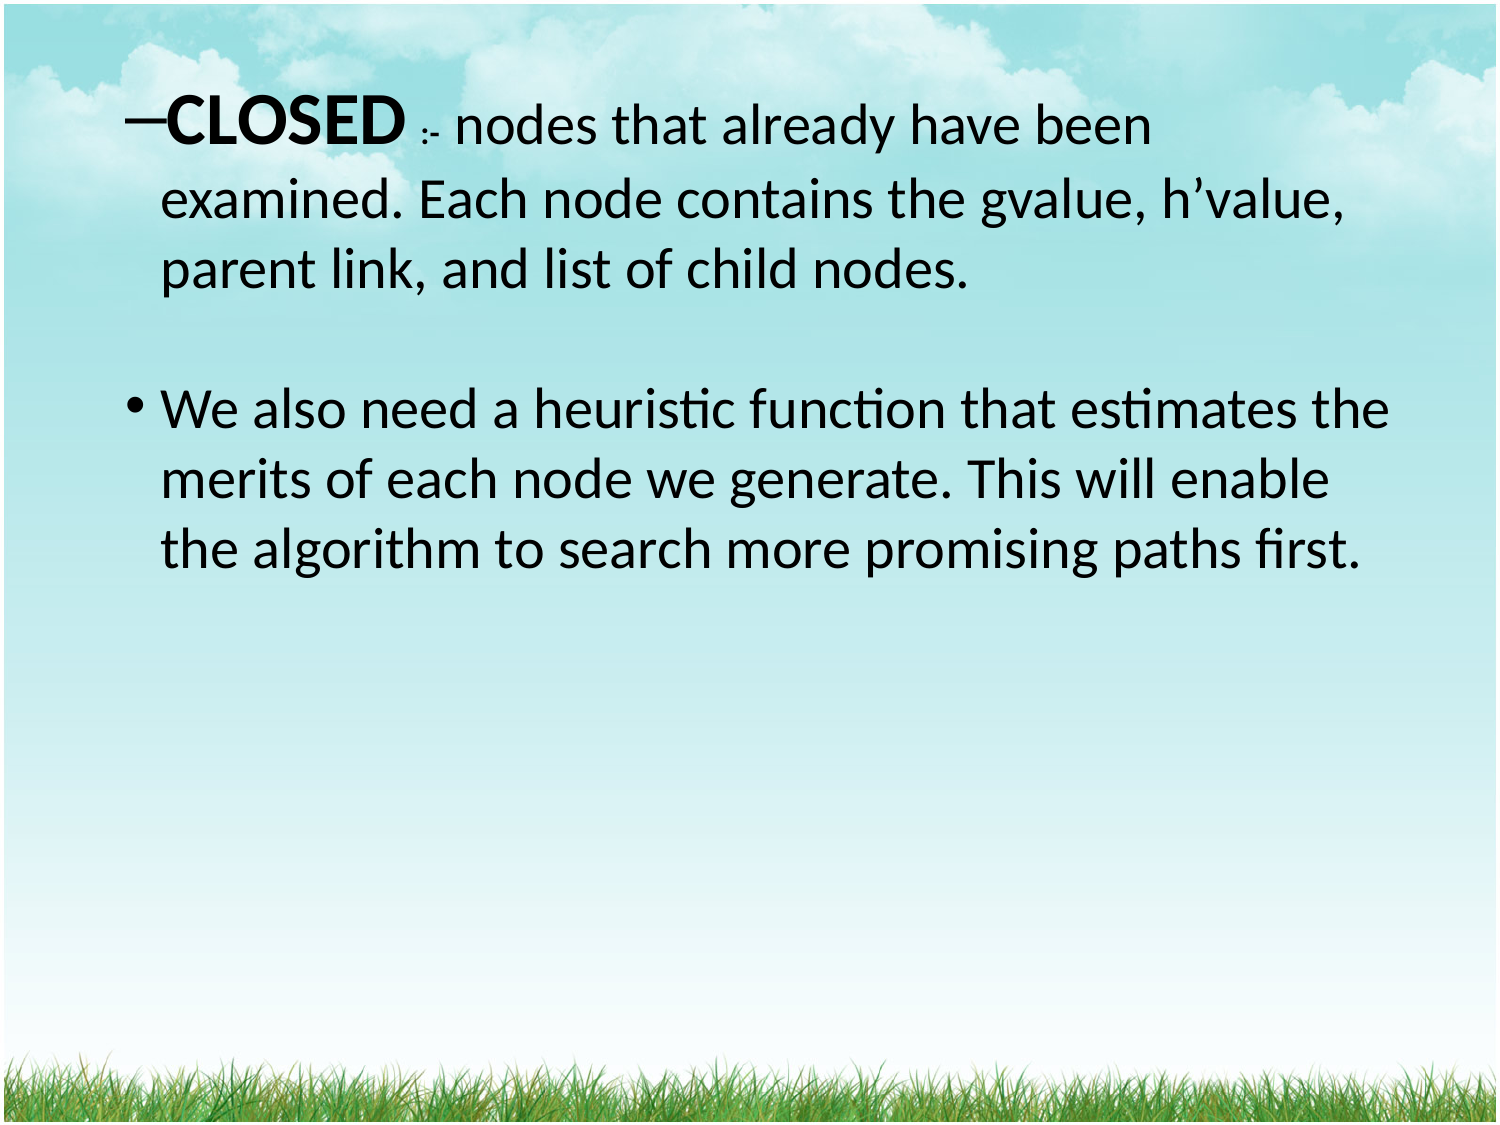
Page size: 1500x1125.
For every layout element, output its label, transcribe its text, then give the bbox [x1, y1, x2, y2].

picture [0, 0, 1500, 1125]
text_box CLOSED :- nodes that already have been examined. Each node contains the gvalue, h’value, parent link, and list of child nodes. We also need a heuristic function that estimates the merits of each node we generate. This will enable the algorithm to search more promising paths first. [75, 62, 1425, 1005]
